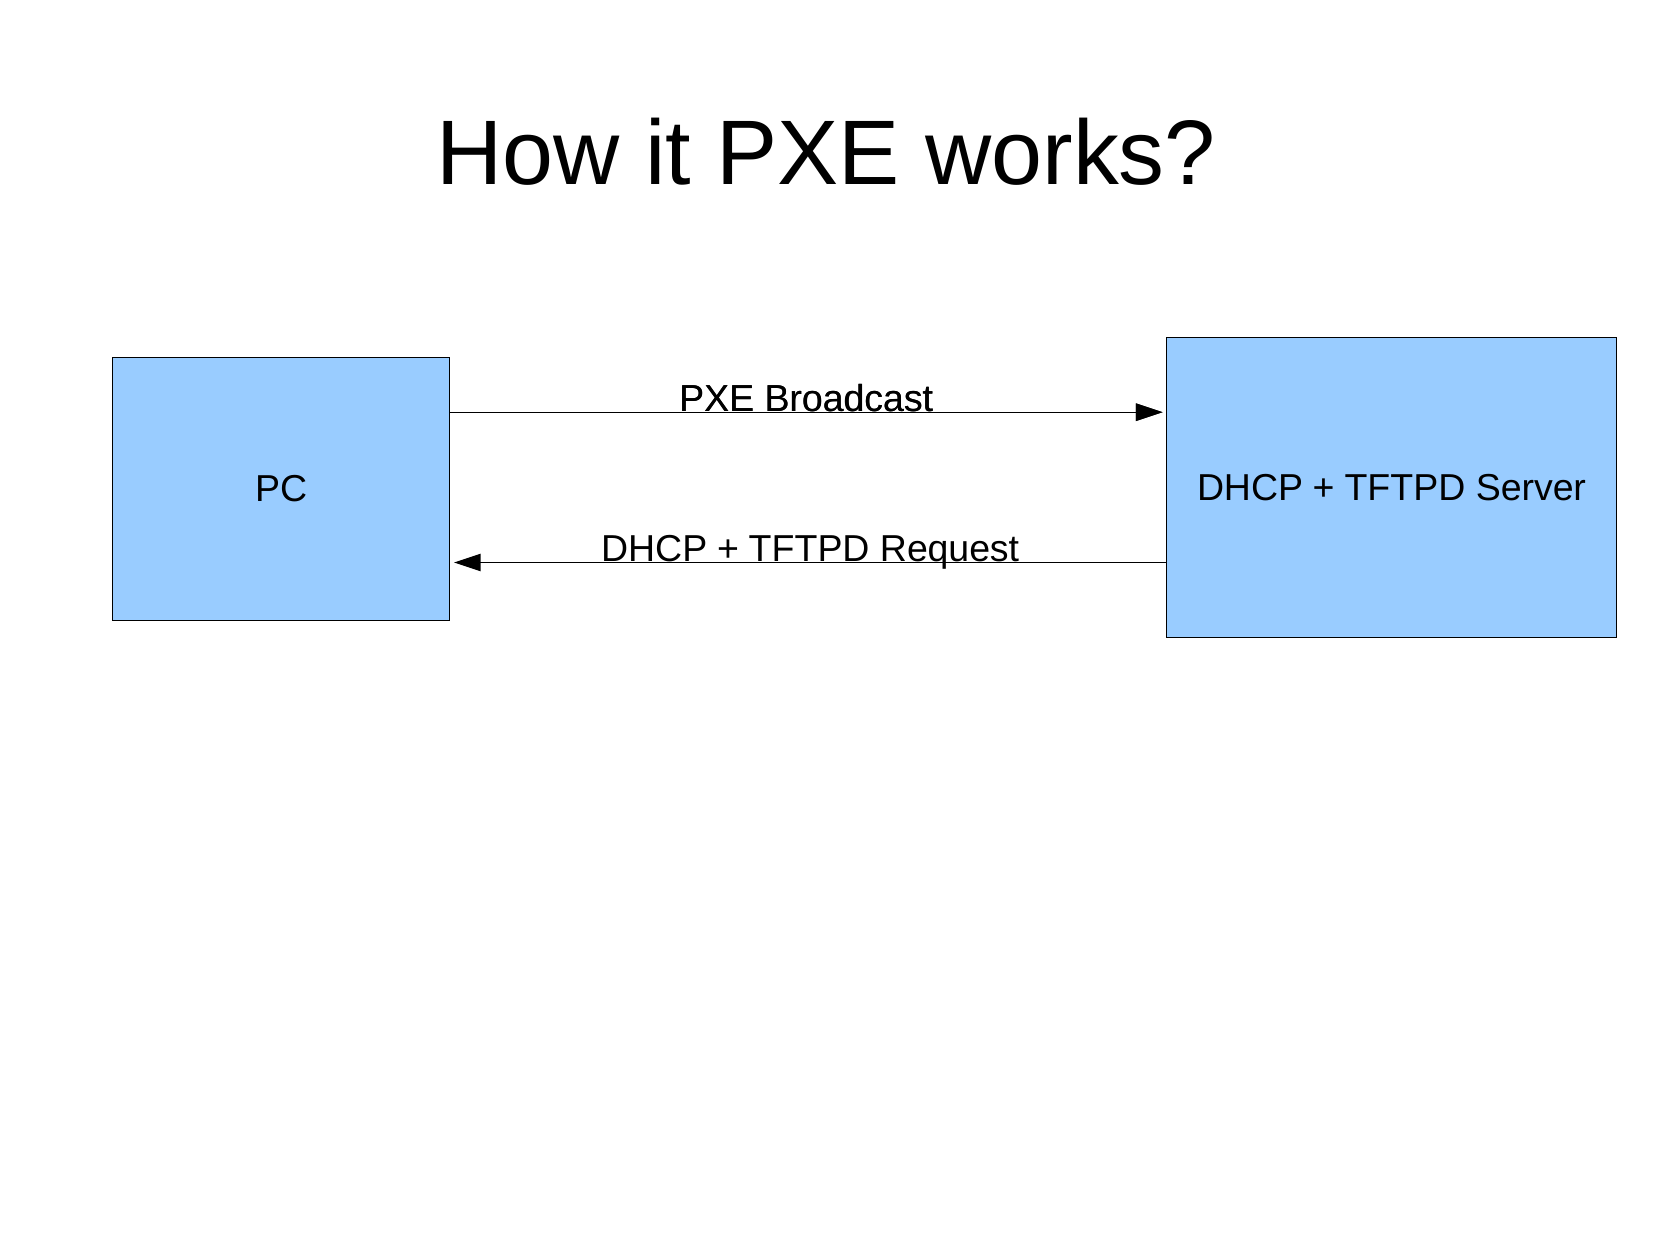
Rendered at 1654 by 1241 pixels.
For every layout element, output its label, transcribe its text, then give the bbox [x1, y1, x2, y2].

title How it PXE works? [82, 49, 1571, 257]
text_box DHCP + TFTPD Server [1166, 337, 1617, 638]
text_box PC [112, 357, 450, 621]
